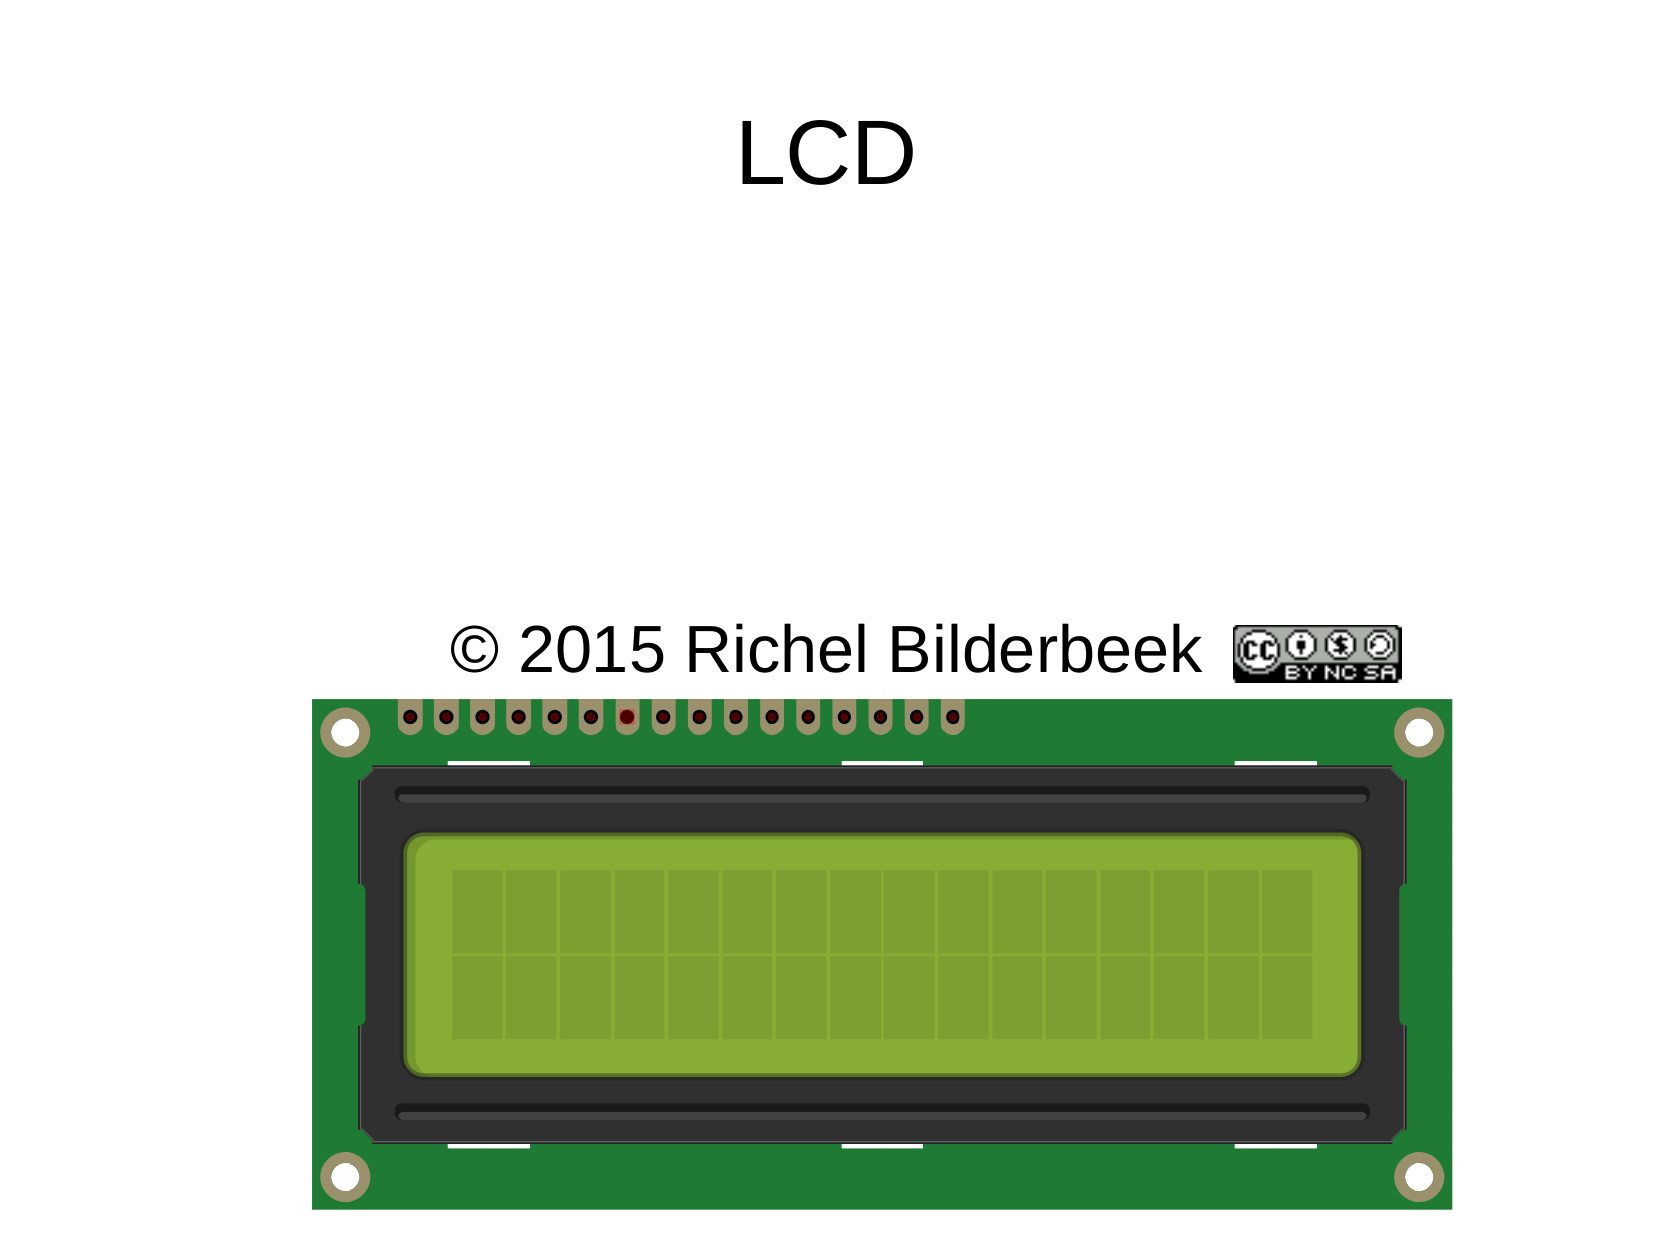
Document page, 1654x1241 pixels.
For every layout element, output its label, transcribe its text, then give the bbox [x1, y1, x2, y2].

title LCD [82, 49, 1571, 257]
picture [312, 699, 1453, 1210]
subtitle © 2015 Richel Bilderbeek [82, 290, 1571, 1010]
picture [1233, 625, 1402, 683]
